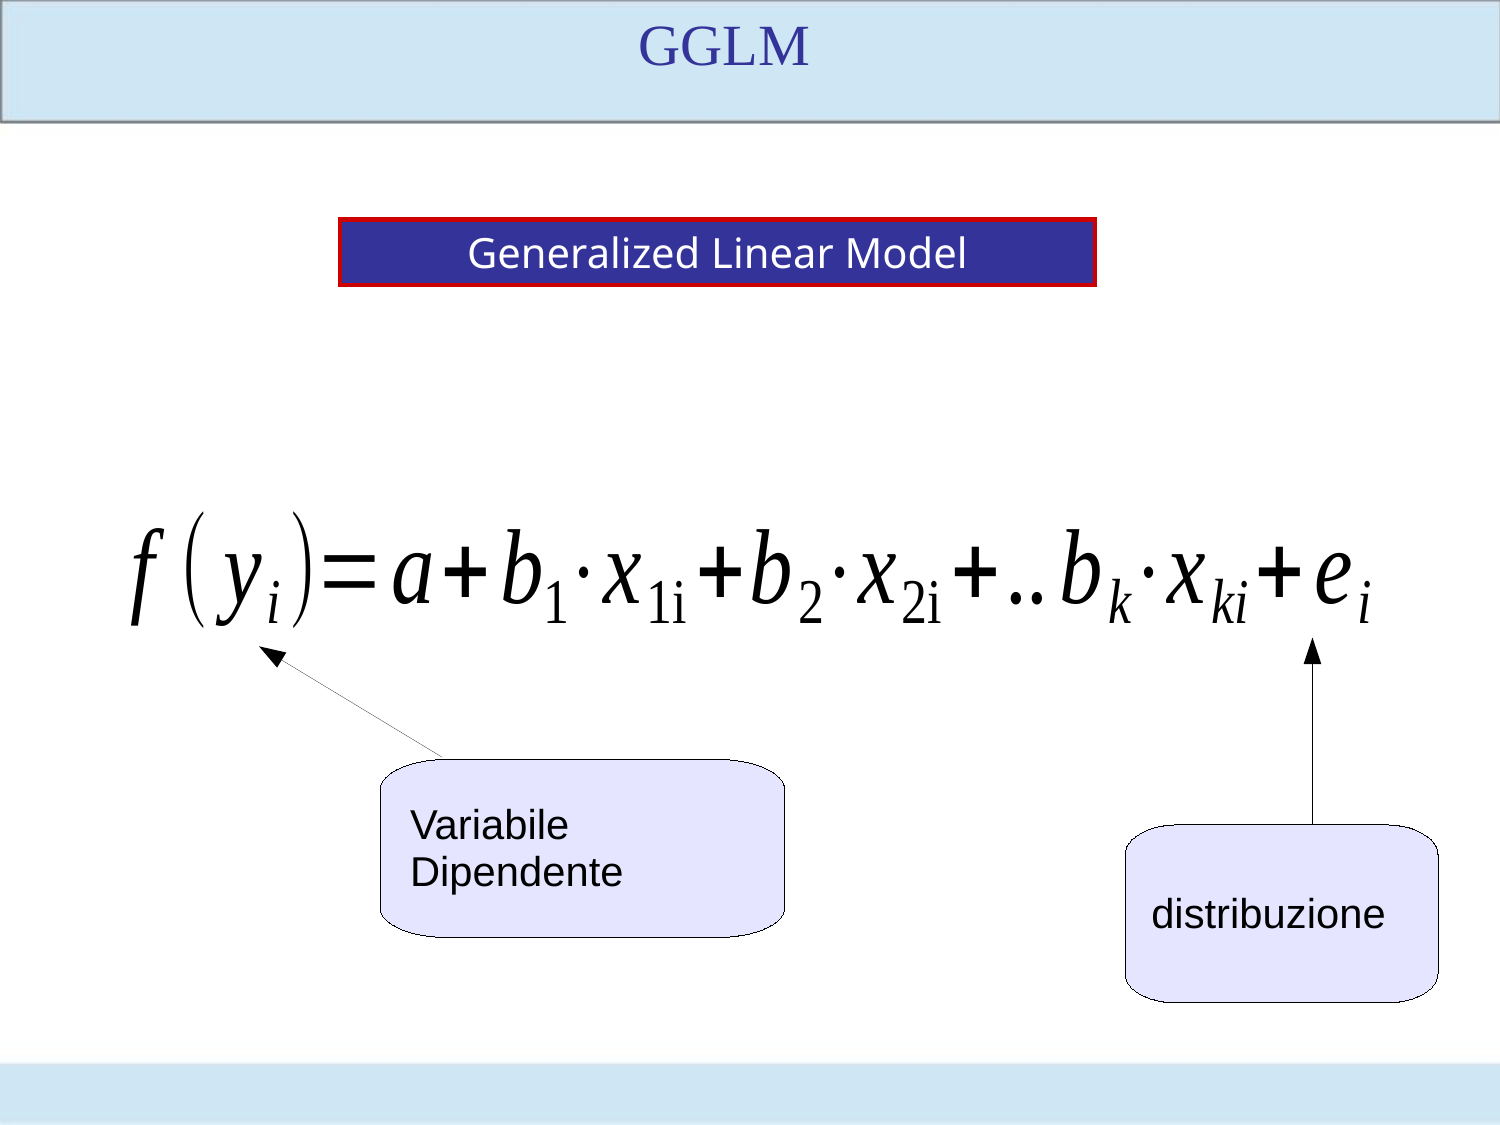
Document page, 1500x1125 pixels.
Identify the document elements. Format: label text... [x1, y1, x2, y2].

chart [109, 503, 1392, 641]
text_box distribuzione [1125, 824, 1439, 1003]
picture [0, 0, 1500, 1125]
text_box Generalized Linear Model [339, 219, 1096, 286]
text_box Variabile Dipendente [380, 759, 785, 938]
title GGLM [49, 0, 1400, 136]
